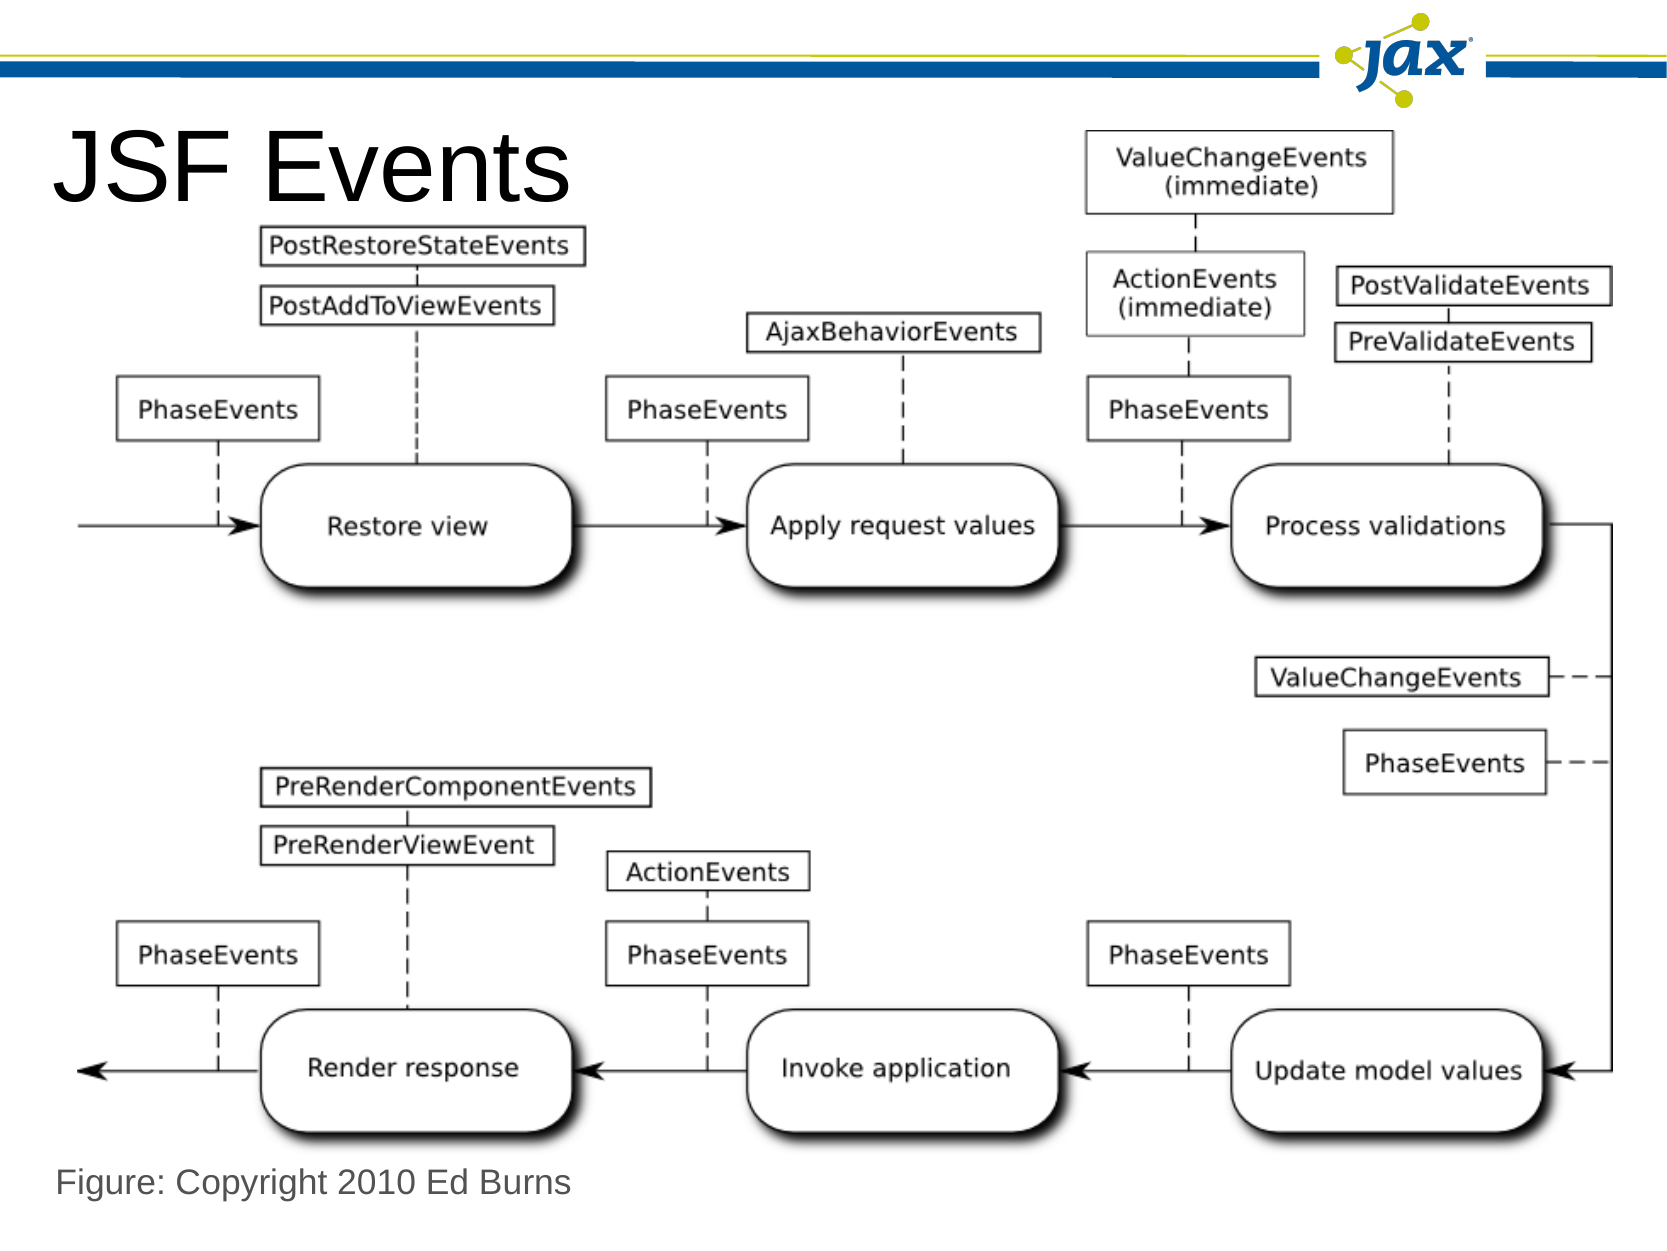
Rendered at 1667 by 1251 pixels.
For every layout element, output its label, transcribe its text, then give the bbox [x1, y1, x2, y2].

text_box Figure: Copyright 2010 Ed Burns [55, 1162, 961, 1204]
picture [77, 230, 1613, 1155]
picture [1335, 13, 1473, 91]
title JSF Events [37, 91, 1651, 230]
